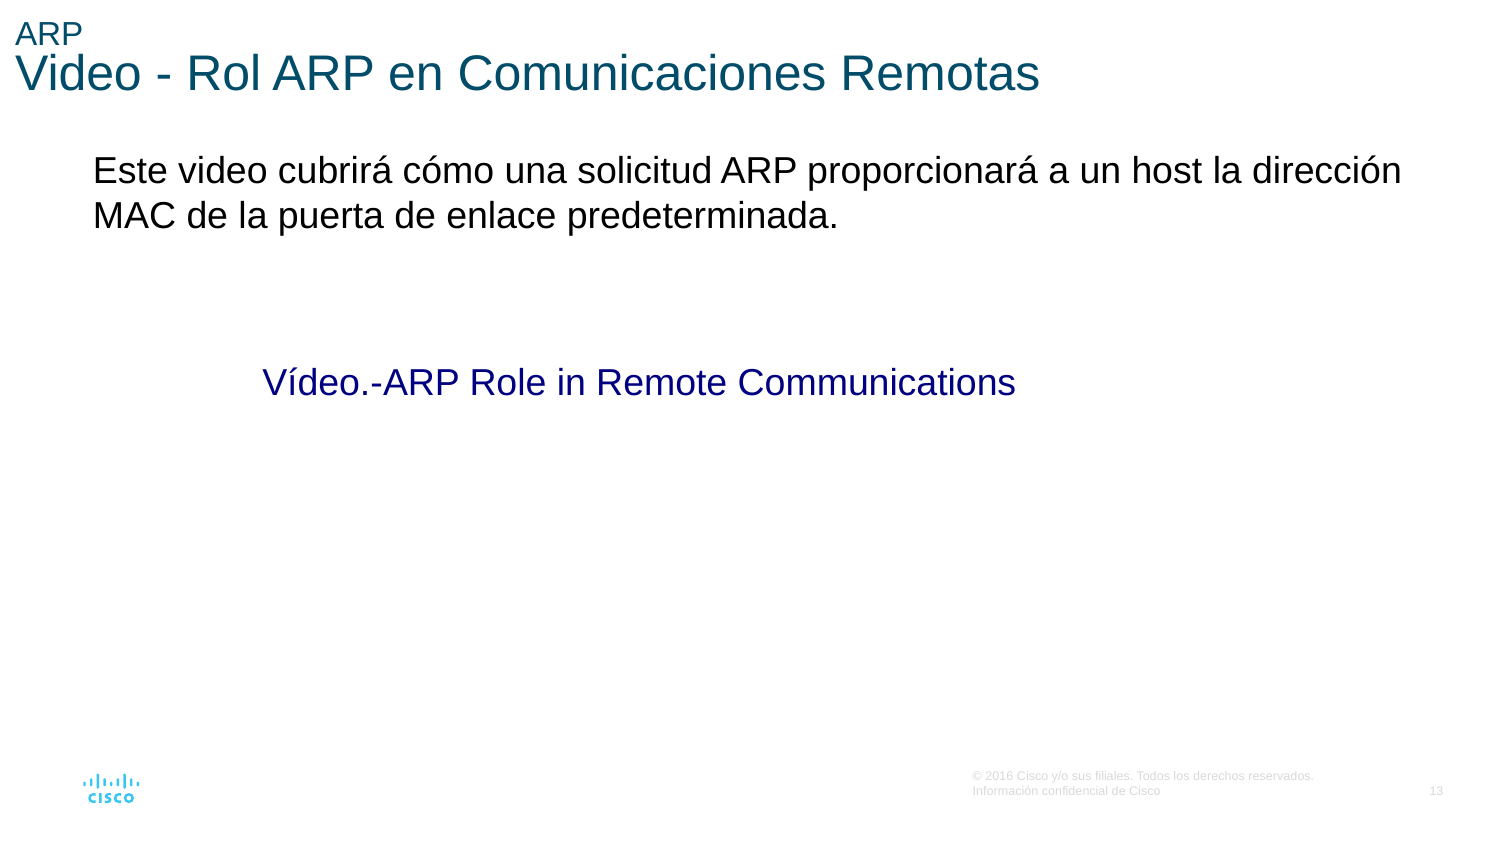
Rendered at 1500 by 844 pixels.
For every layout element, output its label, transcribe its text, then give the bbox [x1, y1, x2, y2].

list Este video cubrirá cómo una solicitud ARP proporcionará a un host la dirección MAC de la puerta de enlace predeterminada. [77, 138, 1437, 266]
title ARP Video - Rol ARP en Comunicaciones Remotas [0, 0, 1369, 121]
text_box Vídeo.-ARP Role in Remote Communications [247, 354, 1270, 430]
